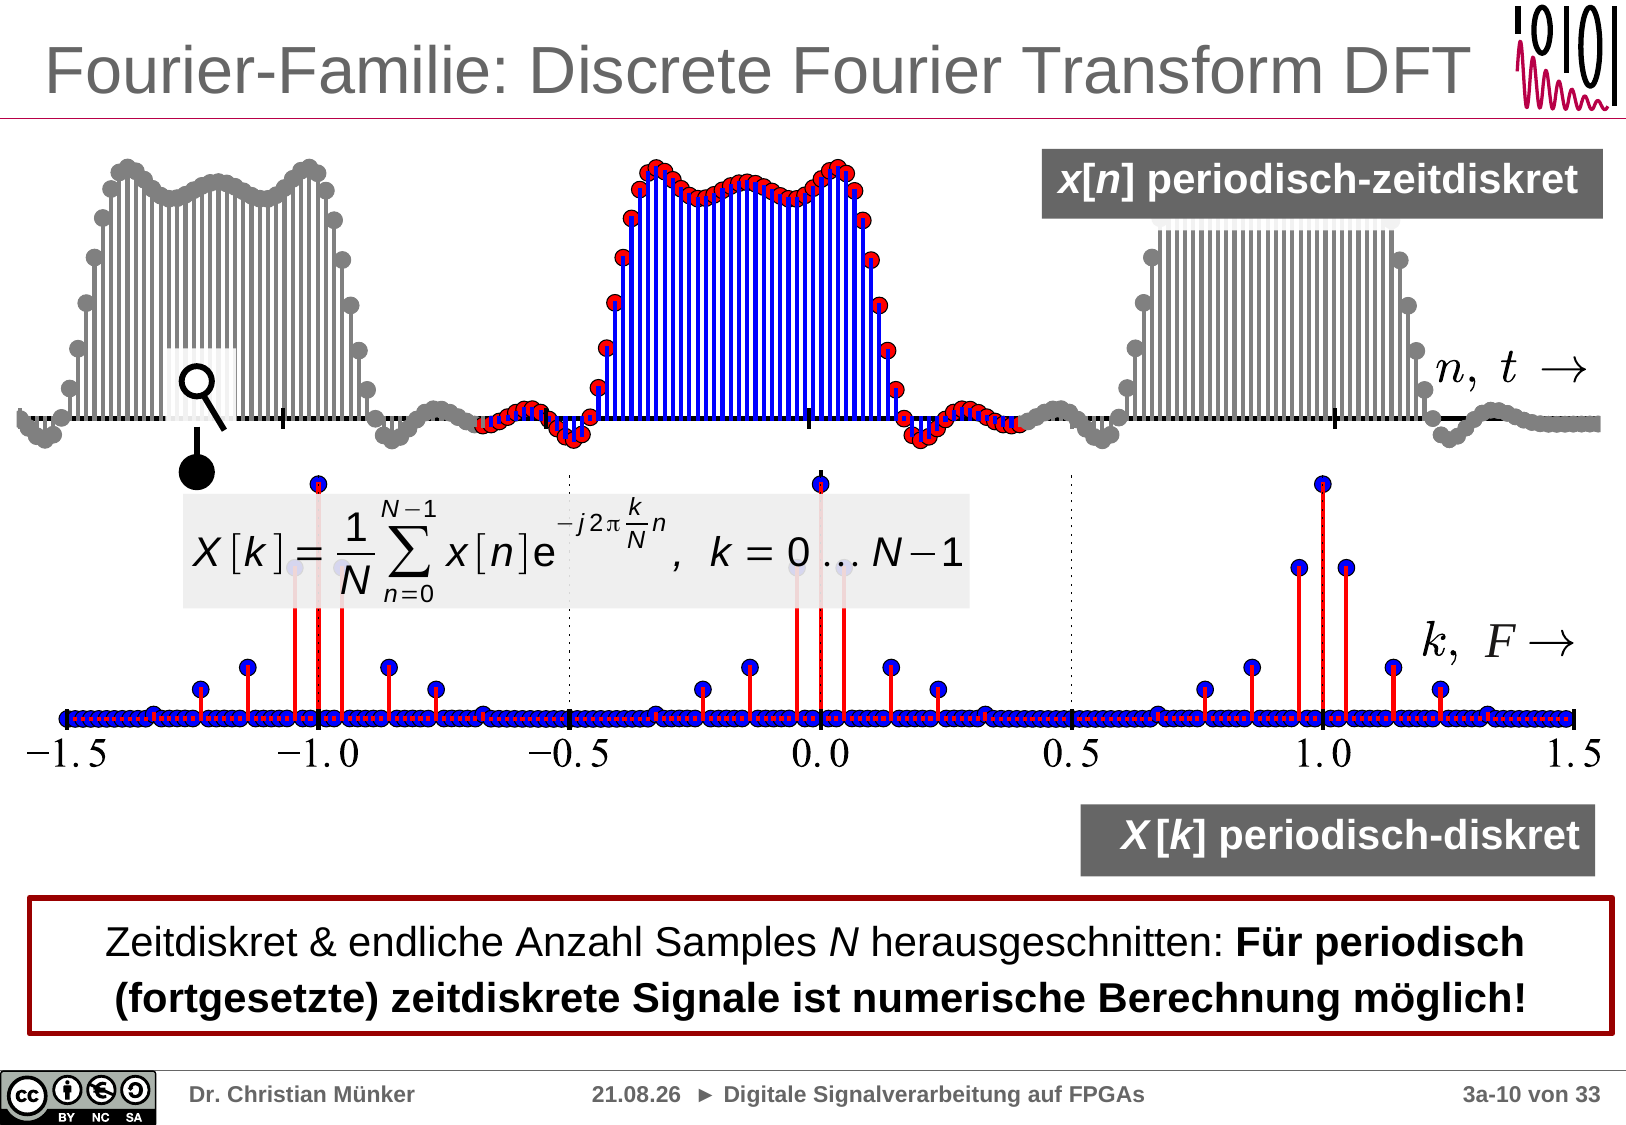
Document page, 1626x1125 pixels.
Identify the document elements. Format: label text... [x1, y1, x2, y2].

text_box [751, 711, 759, 726]
text_box [1512, 712, 1520, 726]
text_box [600, 341, 613, 355]
text_box [586, 712, 594, 726]
text_box [163, 711, 171, 726]
text_box [139, 712, 151, 726]
text_box [1118, 379, 1133, 397]
text_box [869, 711, 877, 726]
text_box [775, 711, 783, 726]
text_box [336, 251, 351, 269]
text_box [60, 712, 65, 725]
text_box [1473, 707, 1494, 726]
text_box [978, 707, 990, 721]
text_box [1238, 711, 1251, 726]
text_box [931, 422, 944, 436]
text_box [806, 711, 819, 726]
text_box [226, 711, 233, 726]
text_box [361, 381, 376, 398]
text_box [493, 414, 504, 429]
text_box [649, 707, 661, 721]
text_box [658, 164, 672, 178]
text_box [492, 712, 500, 726]
text_box [179, 711, 186, 726]
text_box [624, 211, 638, 225]
text_box [732, 176, 740, 190]
text_box [1584, 739, 1601, 768]
text_box [913, 434, 925, 447]
text_box [898, 412, 910, 426]
text_box [1348, 711, 1355, 726]
text_box [924, 711, 937, 726]
text_box [367, 400, 476, 449]
text_box [956, 711, 963, 726]
text_box [724, 179, 730, 193]
text_box [972, 406, 983, 419]
text_box [406, 711, 414, 726]
text_box [1418, 711, 1426, 726]
text_box [1074, 712, 1081, 726]
text_box [414, 711, 422, 726]
text_box [1432, 681, 1449, 698]
text_box [689, 711, 701, 726]
title Fourier-Familie: Discrete Fourier Transform DFT [44, 2, 1512, 145]
text_box [758, 180, 769, 194]
text_box [20, 409, 70, 449]
text_box [890, 383, 903, 396]
text_box [422, 711, 435, 726]
text_box [1175, 711, 1183, 726]
text_box [1549, 738, 1561, 767]
text_box [54, 738, 66, 767]
text_box [616, 251, 629, 264]
text_box [359, 711, 367, 726]
text_box [1110, 409, 1127, 426]
text_box [792, 738, 811, 768]
text_box [524, 712, 531, 726]
text_box [155, 711, 163, 726]
text_box [681, 711, 688, 726]
text_box [830, 711, 843, 726]
text_box [344, 297, 359, 314]
text_box [1356, 711, 1363, 726]
text_box [1386, 660, 1401, 674]
text_box [1528, 712, 1536, 726]
text_box [1394, 251, 1409, 269]
text_box [1120, 712, 1128, 726]
text_box [830, 738, 849, 768]
text_box [77, 294, 92, 312]
text_box [971, 712, 983, 726]
text_box [1128, 712, 1136, 726]
text_box [948, 711, 955, 726]
text_box [840, 166, 853, 180]
text_box [1230, 711, 1238, 726]
text_box [1136, 712, 1143, 726]
text_box [884, 660, 898, 674]
text_box [699, 191, 705, 205]
text_box [608, 296, 621, 310]
text_box [321, 711, 328, 726]
text_box [146, 707, 159, 721]
text_box [382, 660, 396, 674]
text_box [1450, 650, 1457, 666]
text_box [905, 429, 912, 442]
text_box [1504, 712, 1512, 726]
text_box [485, 418, 495, 432]
text_box [1403, 711, 1411, 726]
text_box [311, 477, 326, 491]
text_box [116, 712, 123, 726]
text_box [445, 711, 453, 726]
text_box [707, 188, 713, 201]
text_box [798, 188, 805, 202]
text_box [1285, 711, 1298, 726]
text_box [241, 660, 255, 674]
text_box [296, 711, 304, 726]
text_box [534, 405, 546, 419]
text_box [861, 711, 869, 726]
text_box [1364, 711, 1371, 726]
text_box [1143, 249, 1158, 266]
text_box [1332, 738, 1351, 768]
text_box [438, 711, 445, 726]
text_box [1065, 712, 1070, 726]
text_box [940, 711, 947, 726]
text_box [873, 298, 887, 312]
text_box [391, 711, 398, 726]
text_box [76, 712, 84, 726]
text_box [591, 739, 608, 768]
text_box [1041, 712, 1049, 726]
chart [183, 493, 970, 609]
text_box [340, 738, 358, 768]
text_box [923, 430, 936, 444]
text_box [1544, 712, 1551, 726]
text_box [947, 406, 953, 419]
text_box [102, 159, 326, 207]
text_box [799, 711, 806, 726]
text_box [1026, 712, 1033, 726]
text_box [328, 711, 340, 726]
text_box [351, 711, 359, 726]
text_box [576, 428, 589, 442]
text_box [485, 712, 492, 726]
text_box [893, 711, 900, 726]
text_box [767, 711, 775, 726]
text_box [461, 711, 469, 726]
text_box [1214, 711, 1222, 726]
text_box [508, 712, 516, 726]
text_box [548, 412, 555, 421]
text_box [1536, 712, 1543, 726]
text_box [865, 253, 878, 267]
text_box [618, 712, 625, 726]
text_box [854, 711, 861, 726]
text_box [1151, 707, 1163, 721]
text_box [1469, 376, 1476, 392]
text_box [194, 682, 208, 696]
text_box [273, 711, 280, 726]
text_box [673, 711, 681, 726]
text_box [1262, 711, 1269, 726]
text_box [1501, 350, 1517, 383]
text_box [823, 164, 829, 178]
text_box [1018, 712, 1026, 726]
text_box [633, 182, 646, 196]
text_box [766, 184, 777, 198]
text_box [517, 402, 525, 416]
text_box [531, 712, 539, 726]
text_box [61, 380, 76, 397]
text_box [964, 402, 974, 416]
text_box [1450, 711, 1457, 726]
text_box [657, 711, 665, 726]
text_box [916, 711, 924, 726]
text_box [1081, 712, 1088, 726]
text_box [375, 711, 388, 726]
text_box [320, 182, 335, 199]
text_box [1245, 660, 1259, 674]
text_box [1371, 711, 1379, 726]
text_box [988, 414, 998, 429]
text_box [539, 712, 547, 726]
text_box [1458, 711, 1465, 726]
text_box [281, 711, 293, 726]
text_box [881, 343, 895, 357]
text_box [500, 712, 508, 726]
text_box [1436, 359, 1464, 383]
text_box [555, 712, 563, 726]
text_box [939, 413, 952, 427]
text_box [572, 712, 578, 726]
text_box [1269, 711, 1277, 726]
text_box [1254, 711, 1261, 726]
text_box [987, 712, 994, 726]
text_box x[n] periodisch-zeitdiskret [1041, 148, 1603, 219]
text_box [69, 340, 84, 357]
text_box [649, 161, 661, 174]
text_box [1183, 711, 1191, 726]
text_box [1010, 712, 1018, 726]
text_box [1159, 711, 1167, 726]
text_box [94, 209, 109, 227]
text_box [1379, 711, 1392, 726]
text_box [728, 711, 736, 726]
text_box [1112, 712, 1120, 726]
text_box [1410, 342, 1425, 359]
text_box [1005, 419, 1013, 433]
text_box [1222, 711, 1230, 726]
text_box [1082, 739, 1099, 768]
text_box [994, 712, 1002, 726]
text_box [1167, 711, 1175, 726]
text_box [641, 166, 647, 180]
text_box [165, 348, 237, 502]
text_box [1292, 561, 1306, 575]
text_box [665, 711, 673, 726]
text_box [641, 712, 653, 726]
text_box [1442, 711, 1450, 726]
text_box [1541, 356, 1587, 383]
text_box [567, 433, 580, 447]
text_box [1043, 738, 1062, 768]
text_box [1027, 135, 1619, 231]
text_box [305, 738, 317, 767]
text_box [704, 711, 712, 726]
text_box [1520, 712, 1528, 726]
text_box [89, 739, 106, 768]
text_box [931, 682, 946, 696]
text_box [1127, 339, 1142, 357]
text_box [626, 712, 633, 726]
text_box [526, 402, 536, 416]
text_box [831, 161, 844, 174]
text_box [1325, 711, 1332, 726]
text_box [591, 381, 605, 394]
text_box [108, 712, 115, 726]
text_box [963, 711, 971, 726]
text_box [1057, 712, 1065, 726]
text_box [774, 189, 784, 202]
text_box [1552, 712, 1559, 726]
text_box [1014, 400, 1119, 449]
text_box [1002, 712, 1010, 726]
text_box [1096, 712, 1104, 726]
text_box [1316, 477, 1330, 491]
text_box [1191, 711, 1204, 726]
text_box [667, 173, 680, 187]
text_box [453, 711, 461, 726]
text_box [1395, 711, 1402, 726]
text_box [210, 711, 218, 726]
text_box [743, 660, 757, 674]
text_box [202, 711, 210, 726]
text_box [594, 712, 602, 726]
text_box [1559, 712, 1572, 726]
text_box [398, 711, 406, 726]
text_box [304, 711, 316, 726]
text_box [123, 712, 131, 726]
text_box [353, 342, 368, 359]
text_box [602, 712, 610, 726]
text_box [908, 711, 916, 726]
text_box [579, 712, 586, 726]
text_box [84, 712, 92, 726]
text_box [877, 711, 890, 726]
text_box [857, 213, 870, 227]
text_box [367, 711, 374, 726]
text_box [675, 182, 687, 195]
text_box [683, 188, 693, 202]
text_box [848, 184, 862, 197]
text_box [1135, 294, 1150, 311]
picture [1511, 0, 1624, 113]
text_box [1466, 711, 1473, 726]
text_box [1339, 561, 1354, 575]
text_box [715, 183, 722, 197]
text_box [1411, 711, 1418, 726]
text_box F [1470, 605, 1528, 707]
text_box [265, 711, 273, 726]
text_box [1104, 712, 1112, 726]
text_box [720, 711, 728, 726]
text_box [476, 419, 485, 433]
text_box Zeitdiskret & endliche Anzahl Samples N herausgeschnitten: Für periodisch (fortgesetzte) zeitdiskrete Signale ist numerische Berechnung möglich! [29, 897, 1613, 1034]
text_box [1529, 629, 1574, 657]
text_box [740, 175, 749, 189]
text_box [846, 711, 853, 726]
text_box [806, 181, 819, 195]
text_box [100, 712, 107, 726]
text_box [712, 711, 720, 726]
text_box [1332, 711, 1345, 726]
text_box [749, 177, 760, 190]
text_box [696, 682, 710, 696]
text_box [563, 713, 567, 725]
text_box X [k] periodisch-diskret [1080, 804, 1596, 877]
text_box [981, 410, 992, 424]
text_box [328, 211, 343, 229]
text_box [583, 410, 596, 424]
text_box [783, 711, 796, 726]
text_box [558, 430, 565, 444]
text_box [1277, 711, 1285, 726]
text_box [691, 192, 698, 205]
text_box [823, 711, 830, 726]
text_box [249, 711, 257, 726]
text_box [516, 712, 523, 726]
text_box [1309, 711, 1321, 726]
text_box [1298, 738, 1310, 767]
text_box [782, 192, 790, 205]
text_box [1497, 712, 1504, 726]
text_box [1089, 712, 1096, 726]
text_box [1034, 712, 1041, 726]
text_box [790, 192, 796, 206]
text_box [69, 712, 76, 726]
text_box [86, 249, 101, 266]
text_box [1207, 712, 1214, 726]
text_box [343, 711, 351, 726]
text_box [1489, 712, 1497, 726]
text_box [901, 711, 908, 726]
text_box [1301, 711, 1308, 726]
text_box [553, 738, 572, 768]
text_box [1198, 682, 1212, 696]
text_box [814, 172, 822, 185]
text_box [187, 711, 199, 726]
text_box [550, 422, 558, 435]
text_box [476, 707, 488, 721]
text_box [1418, 381, 1433, 398]
text_box [218, 711, 225, 726]
text_box [92, 712, 100, 726]
text_box [1422, 620, 1446, 657]
text_box [131, 712, 139, 726]
text_box [547, 712, 555, 726]
text_box [1402, 297, 1417, 314]
text_box [633, 712, 641, 726]
text_box [257, 711, 265, 726]
text_box [955, 402, 964, 416]
text_box [1049, 712, 1057, 726]
text_box [234, 711, 246, 726]
text_box [814, 477, 828, 491]
text_box [1143, 712, 1155, 726]
text_box [759, 711, 767, 726]
text_box [509, 406, 515, 419]
text_box [610, 712, 618, 726]
text_box [996, 418, 1004, 432]
text_box [1426, 711, 1439, 726]
text_box [1424, 401, 1601, 449]
text_box [429, 682, 443, 696]
text_box [501, 410, 513, 424]
text_box [736, 711, 749, 726]
text_box [469, 712, 480, 726]
text_box [171, 711, 178, 726]
